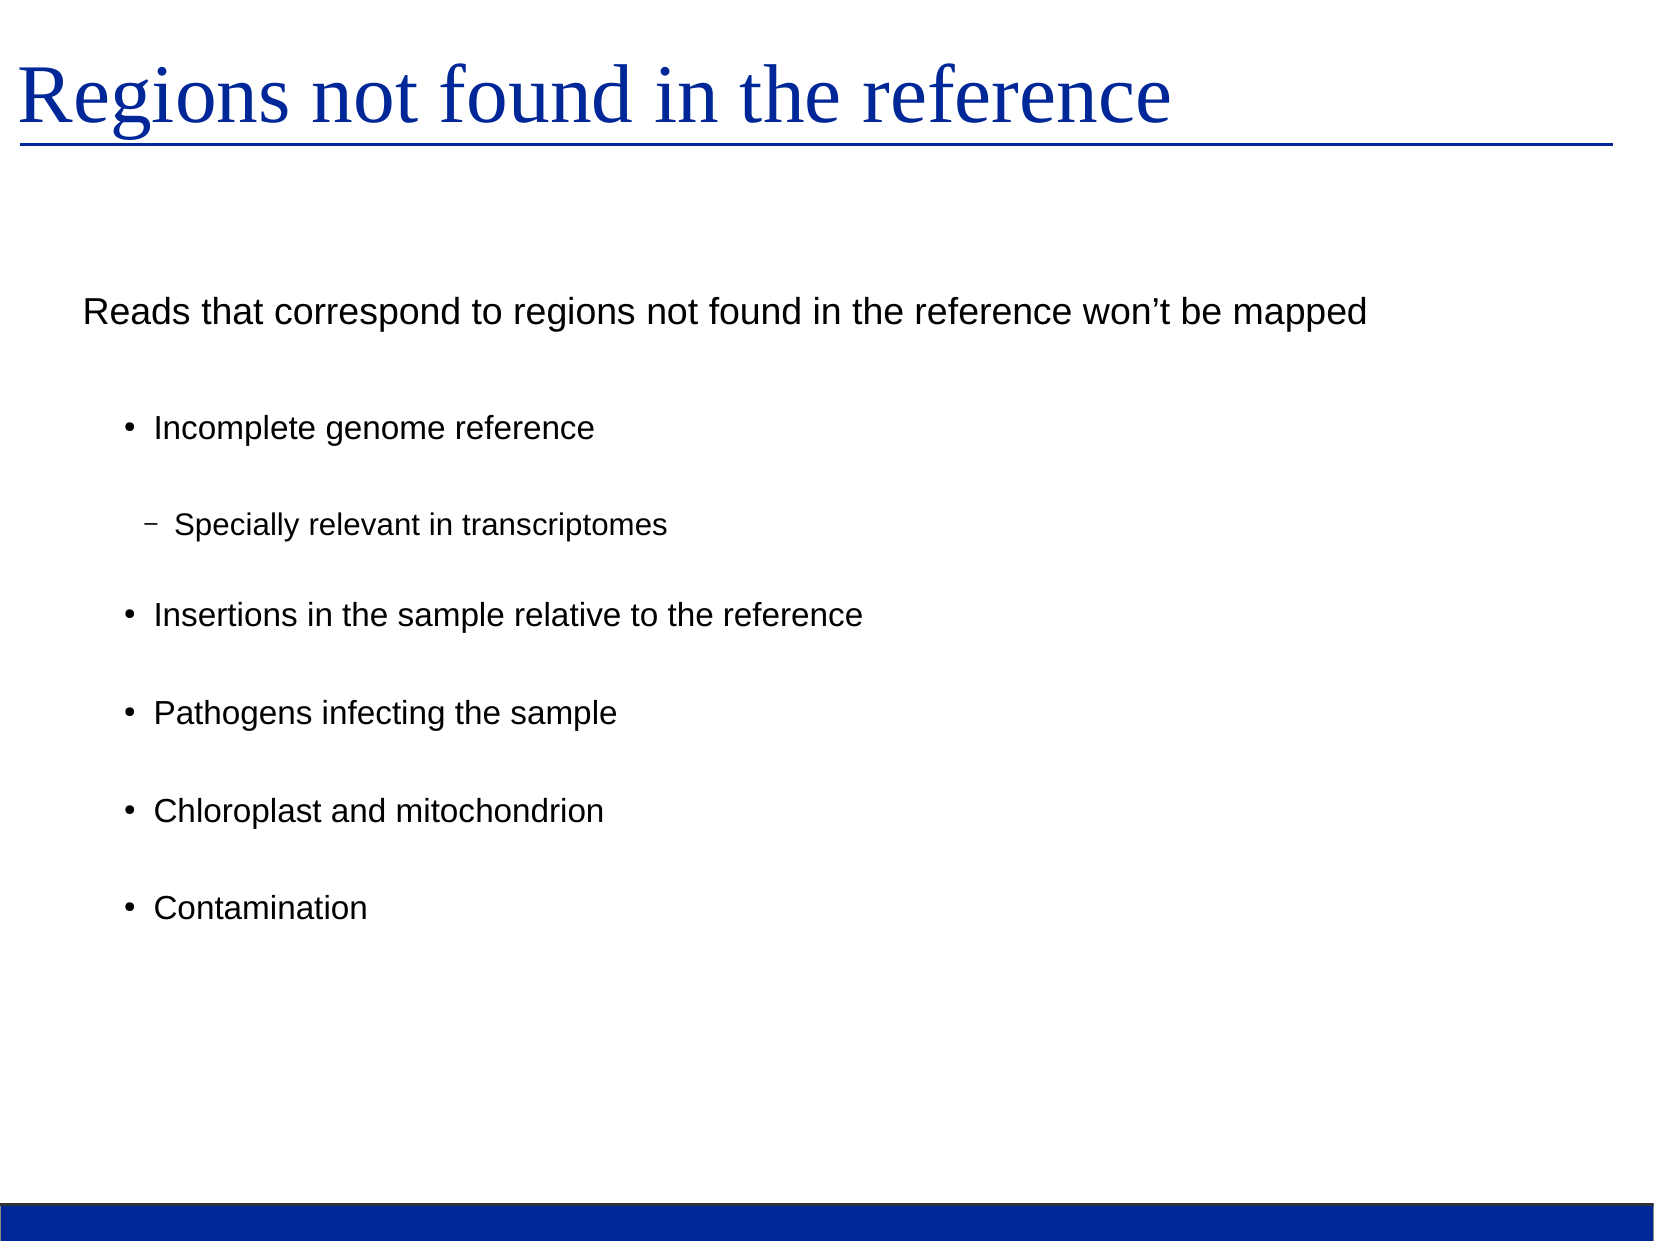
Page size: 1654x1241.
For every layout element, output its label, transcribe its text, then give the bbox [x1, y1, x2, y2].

list Reads that correspond to regions not found in the reference won’t be mapped Incomplete genome reference Specially relevant in transcriptomes Insertions in the sample relative to the reference Pathogens infecting the sample Chloroplast and mitochondrion Contamination [82, 290, 1571, 1109]
title Regions not found in the reference [17, 0, 1589, 198]
